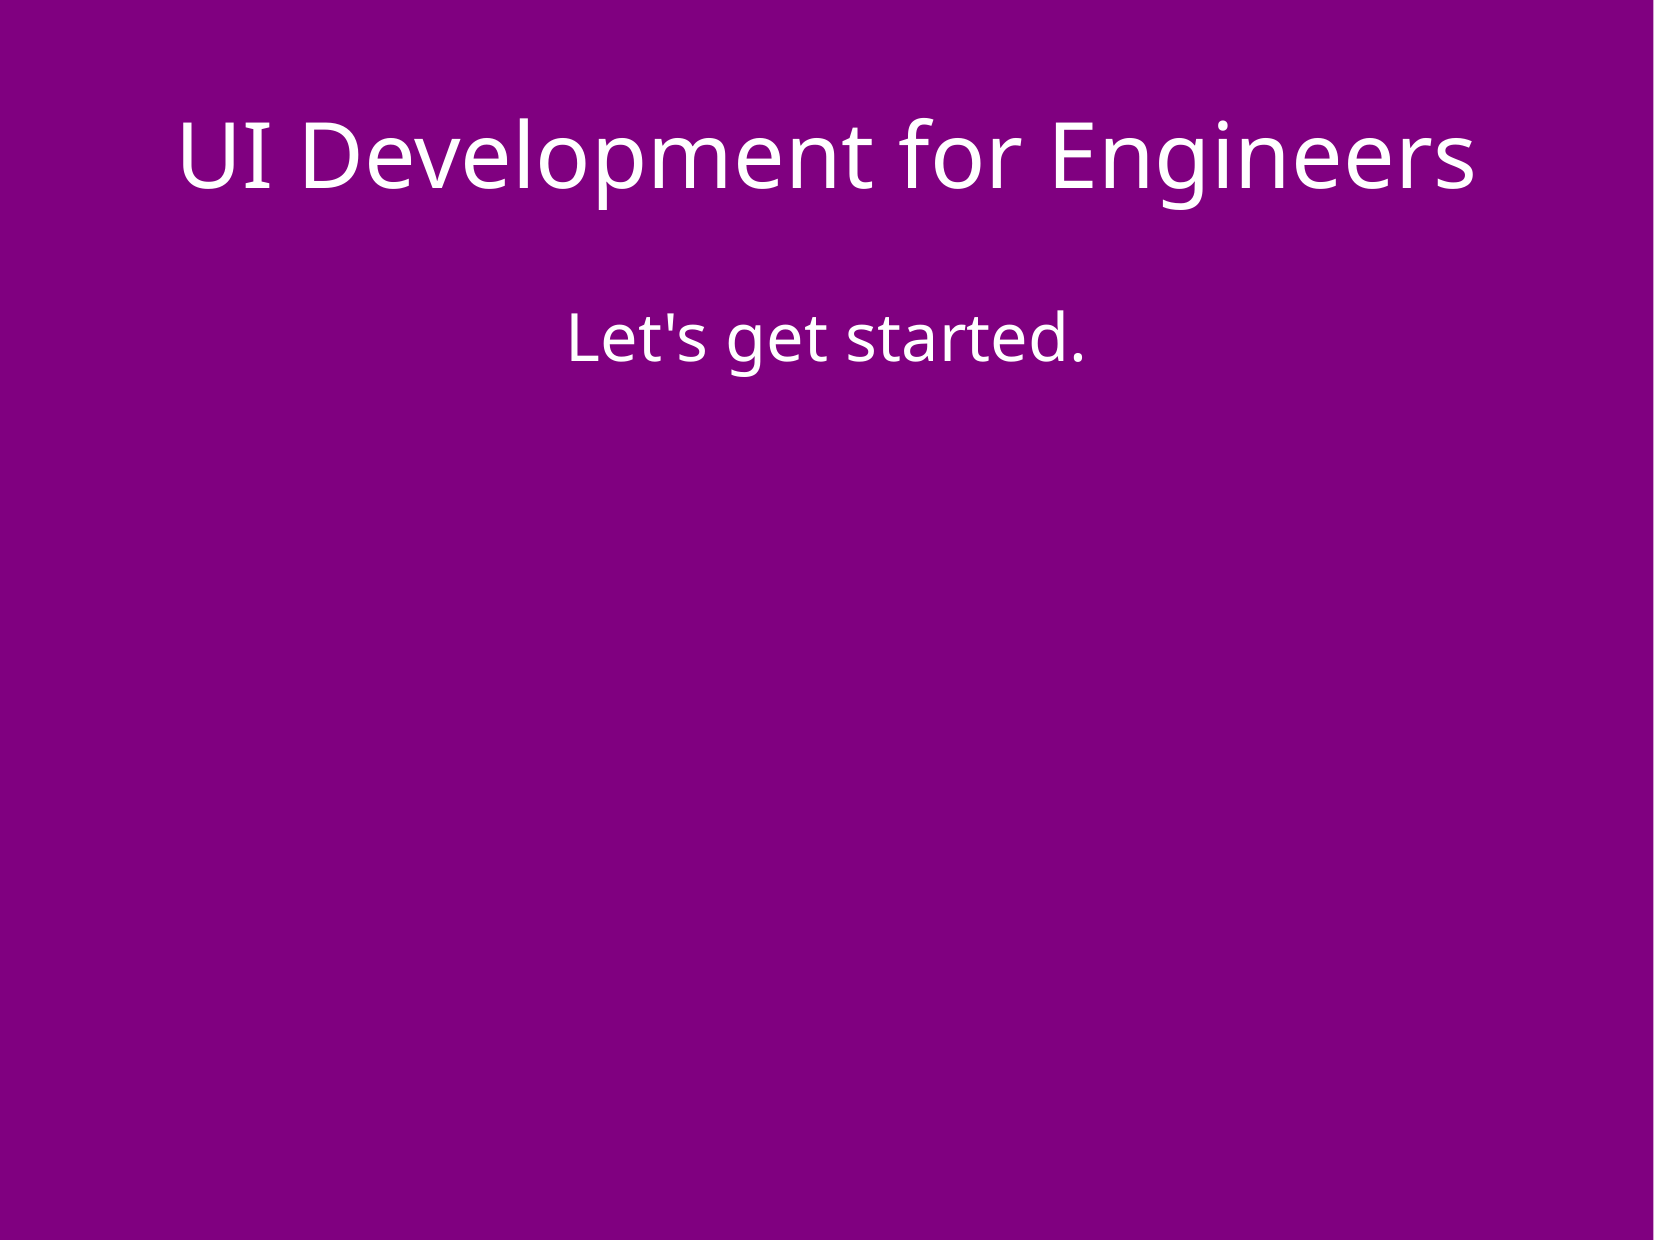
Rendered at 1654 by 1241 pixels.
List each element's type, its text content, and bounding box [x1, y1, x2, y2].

title UI Development for Engineers [82, 49, 1571, 257]
subtitle Let's get started. [82, 290, 1571, 1109]
